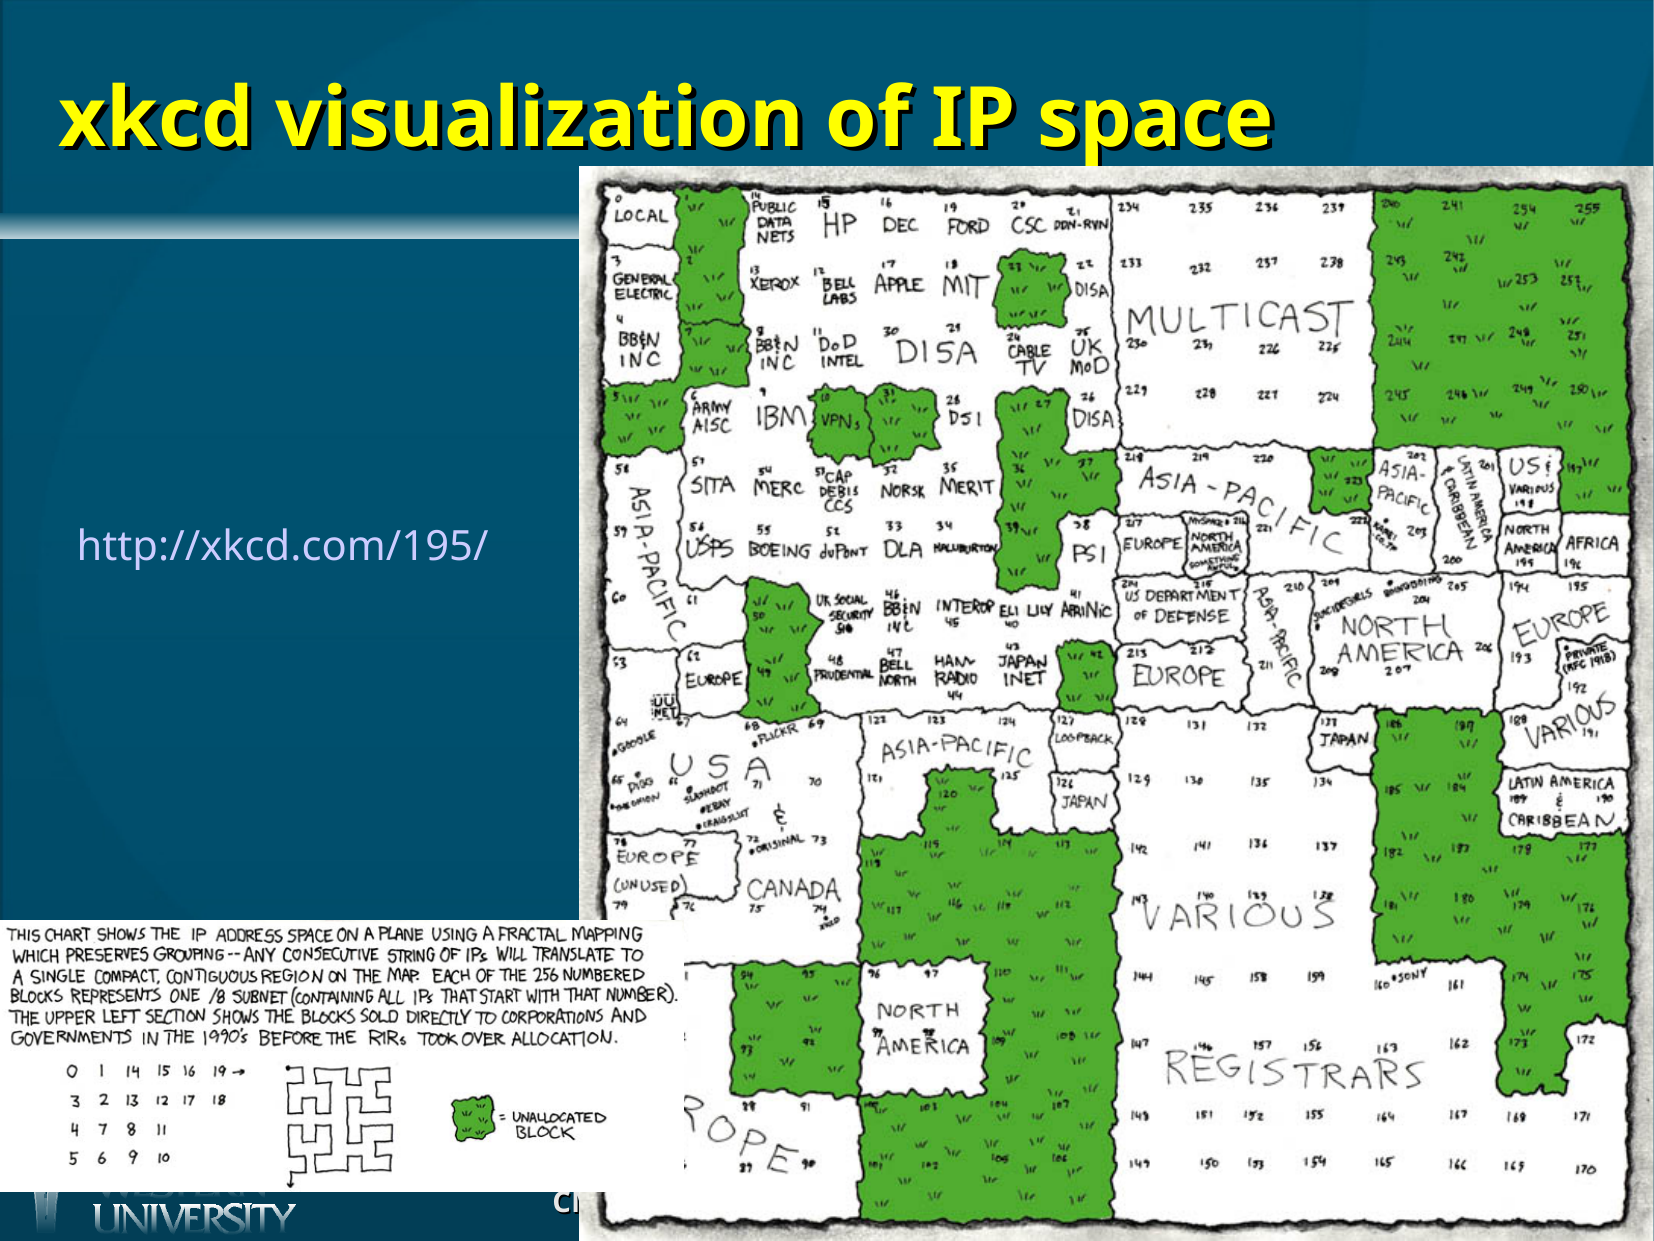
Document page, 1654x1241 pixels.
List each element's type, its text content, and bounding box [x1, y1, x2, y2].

picture [38, 1227, 54, 1232]
title xkcd visualization of IP space [59, 19, 1548, 208]
picture [0, 166, 1654, 1241]
text_box http://xkcd.com/195/ [61, 512, 528, 576]
